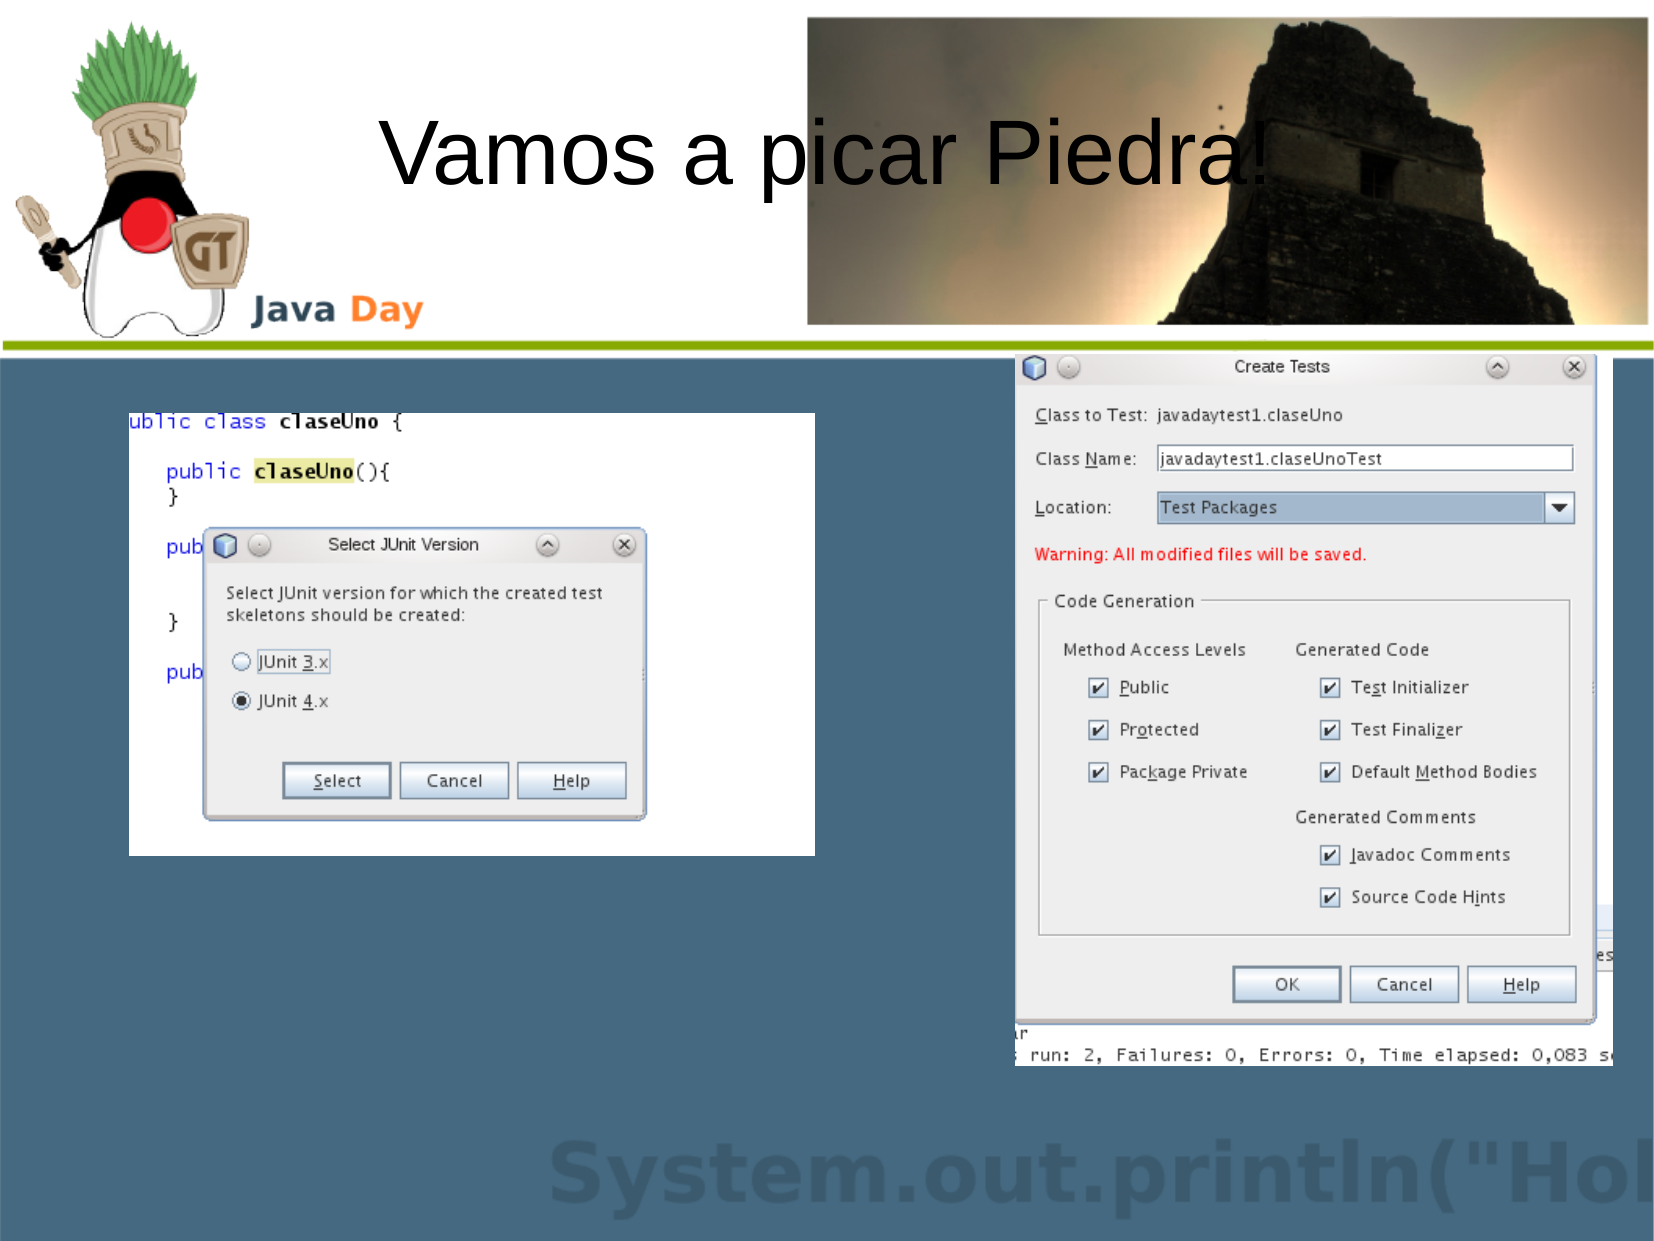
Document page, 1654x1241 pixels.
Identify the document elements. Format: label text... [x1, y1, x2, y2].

title Vamos a picar Piedra! [82, 49, 1571, 257]
picture [0, 0, 1654, 1241]
